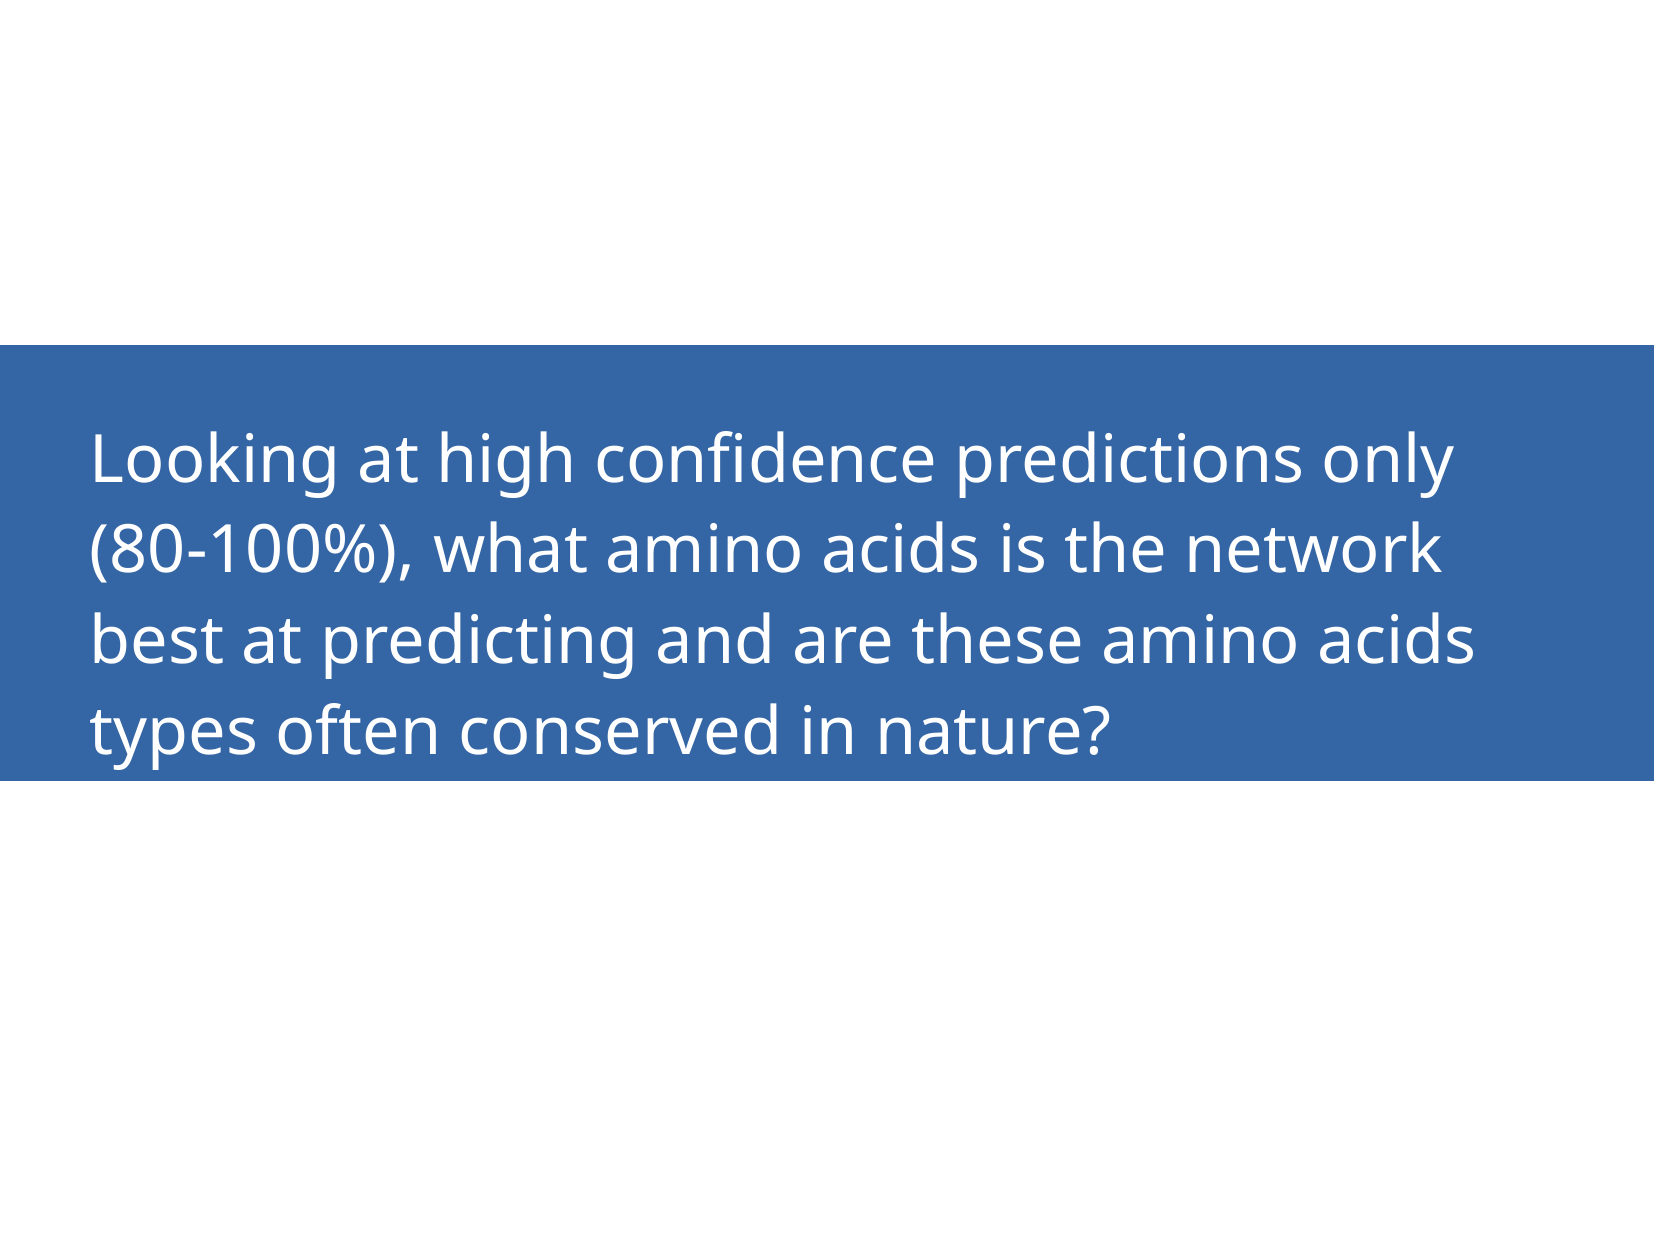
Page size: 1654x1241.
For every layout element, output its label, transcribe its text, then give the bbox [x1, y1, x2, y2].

text_box [128, 740, 133, 748]
text_box [0, 345, 1654, 781]
text_box [285, 740, 305, 750]
text_box [925, 740, 942, 750]
text_box [159, 740, 178, 750]
text_box [500, 740, 520, 750]
text_box Looking at high confidence predictions only (80-100%), what amino acids is the network best at predicting and are these amino acids types often conserved in nature? [0, 403, 1647, 740]
text_box [988, 740, 1006, 750]
text_box [751, 740, 770, 750]
text_box [683, 740, 689, 748]
